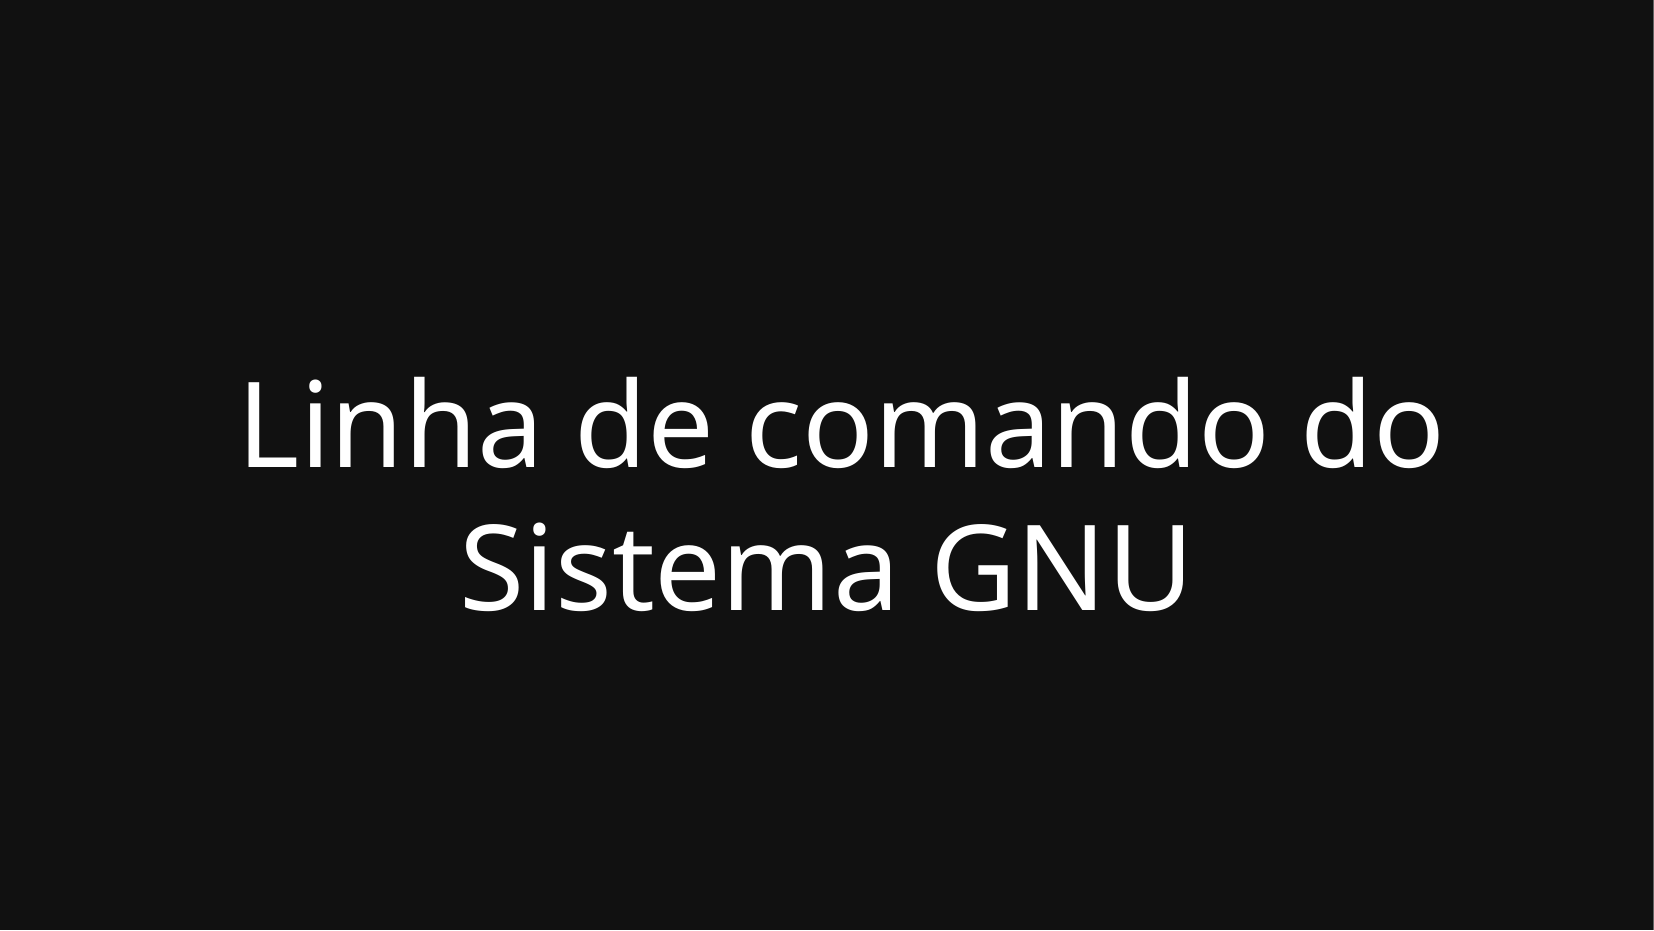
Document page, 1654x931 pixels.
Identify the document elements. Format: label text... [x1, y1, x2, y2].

title Linha de comando do Sistema GNU [56, 279, 1598, 651]
